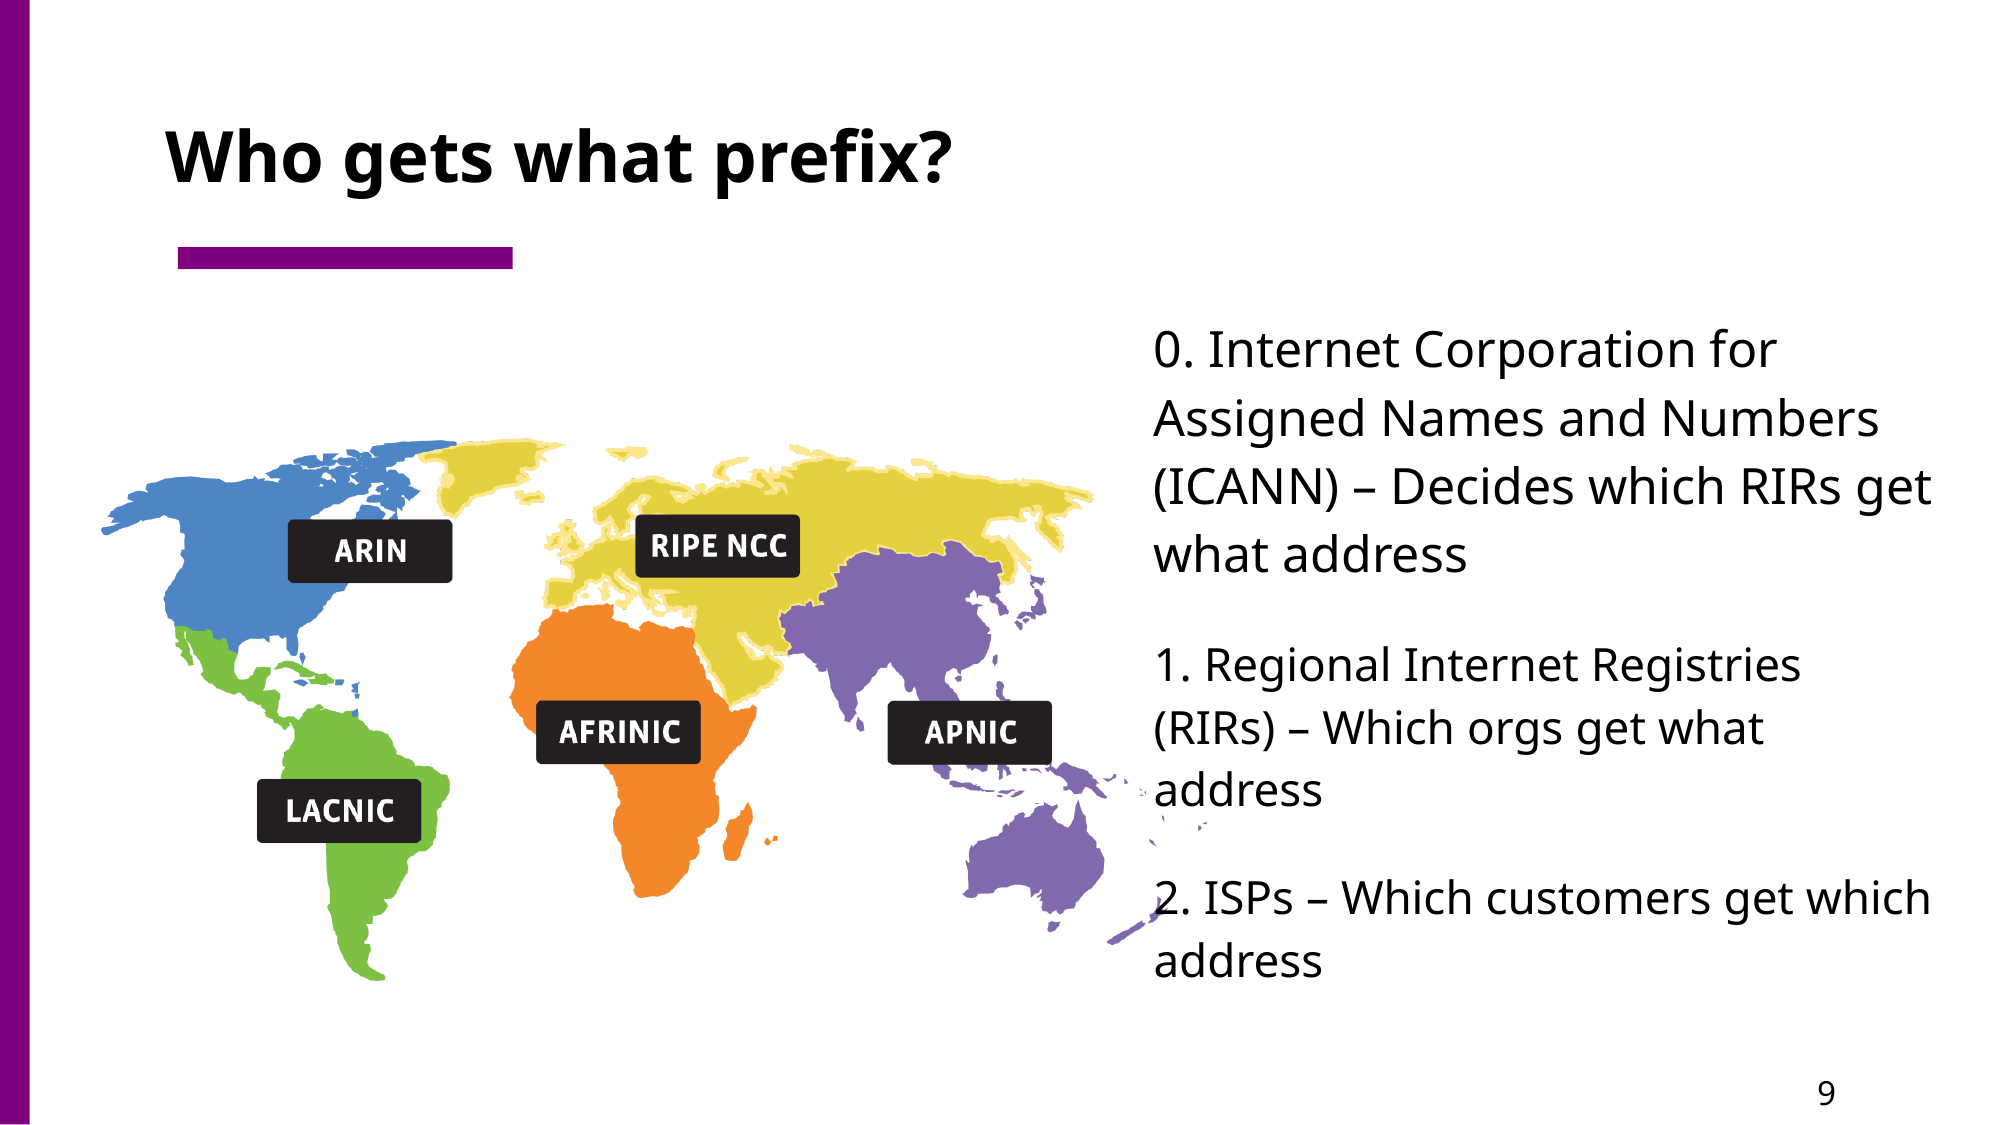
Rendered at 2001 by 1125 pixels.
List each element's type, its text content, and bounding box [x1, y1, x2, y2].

text_box Who gets what prefix? [151, 0, 1849, 212]
text_box 0. Internet Corporation for Assigned Names and Numbers (ICANN) – Decides which RIRs get what address 1. Regional Internet Registries (RIRs) – Which orgs get what address 2. ISPs – Which customers get which address [1138, 306, 1951, 1125]
picture [90, 404, 1138, 1006]
